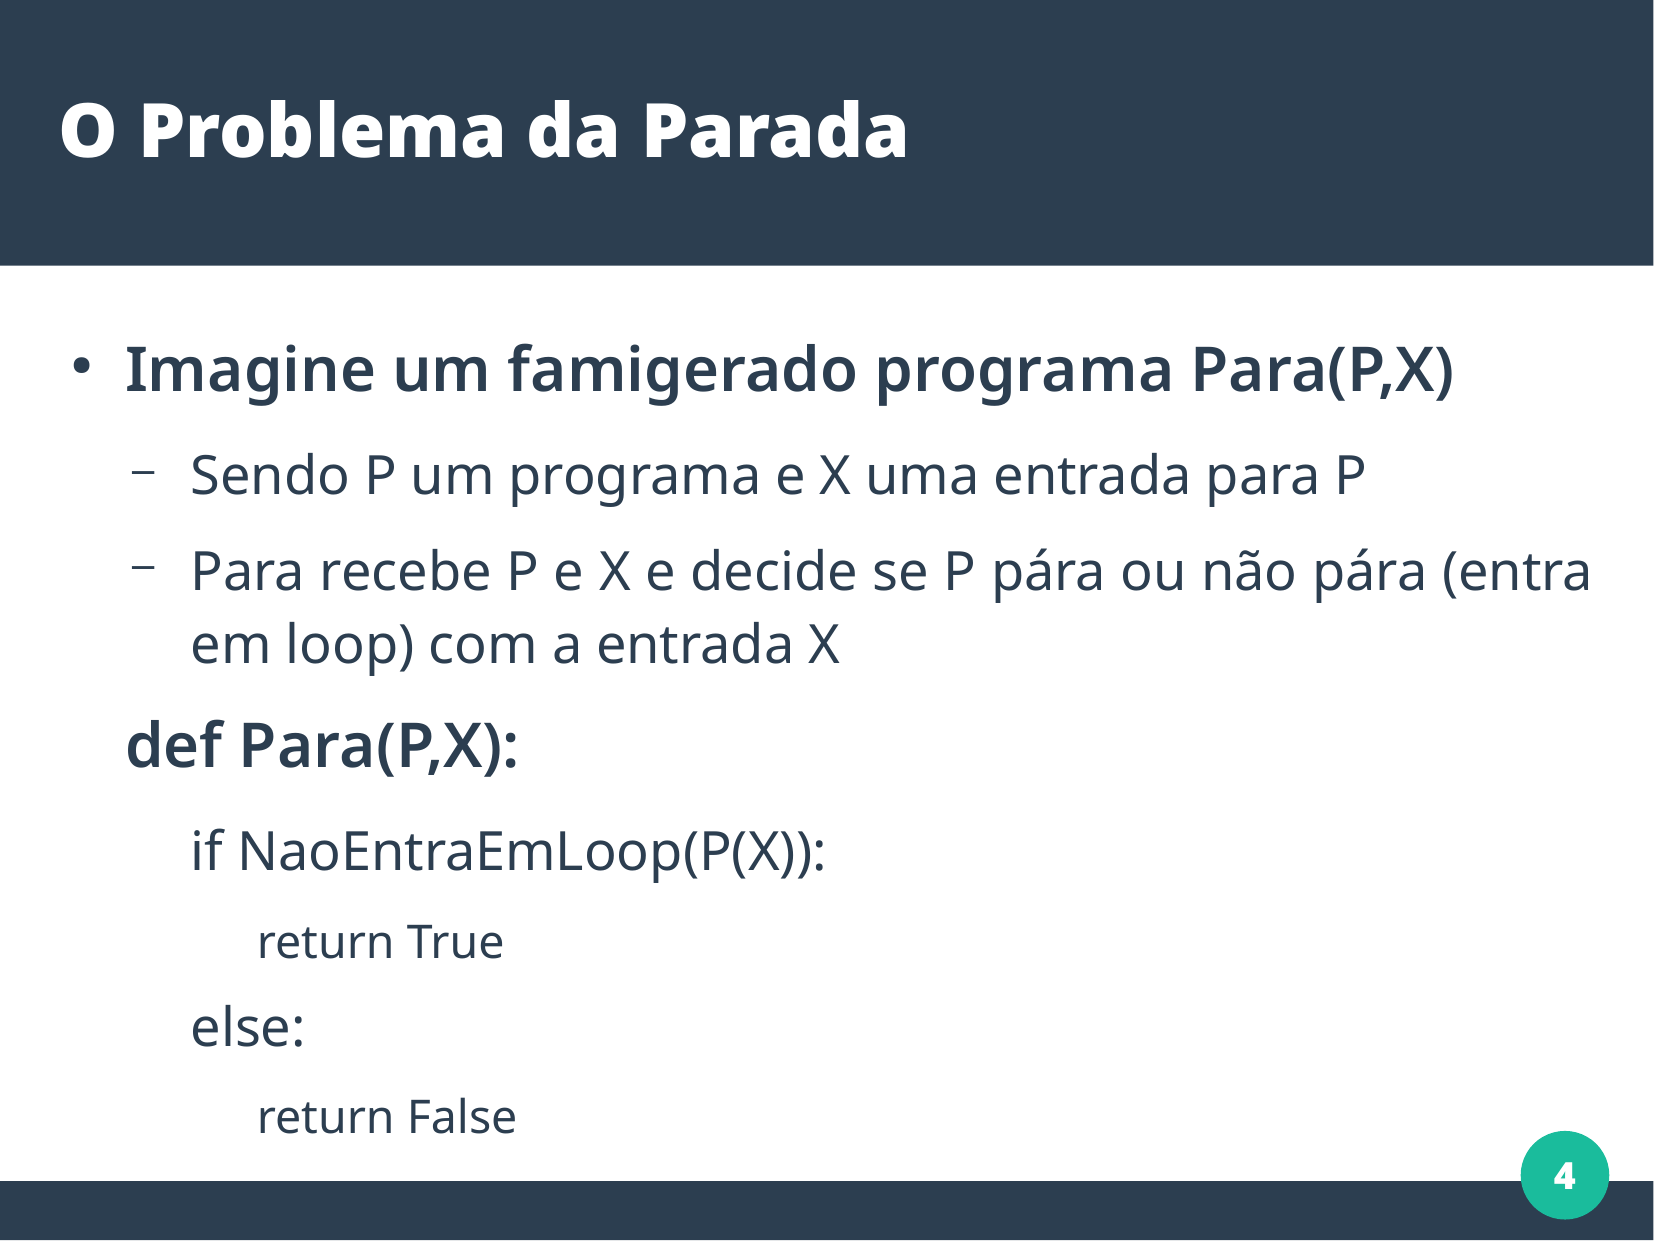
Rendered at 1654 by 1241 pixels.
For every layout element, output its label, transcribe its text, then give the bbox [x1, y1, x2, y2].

title O Problema da Parada [59, 49, 1595, 207]
list Imagine um famigerado programa Para(P,X) Sendo P um programa e X uma entrada para P Para recebe P e X e decide se P pára ou não pára (entra em loop) com a entrada X def Para(P,X): if NaoEntraEmLoop(P(X)): return True else: return False [59, 324, 1595, 1152]
